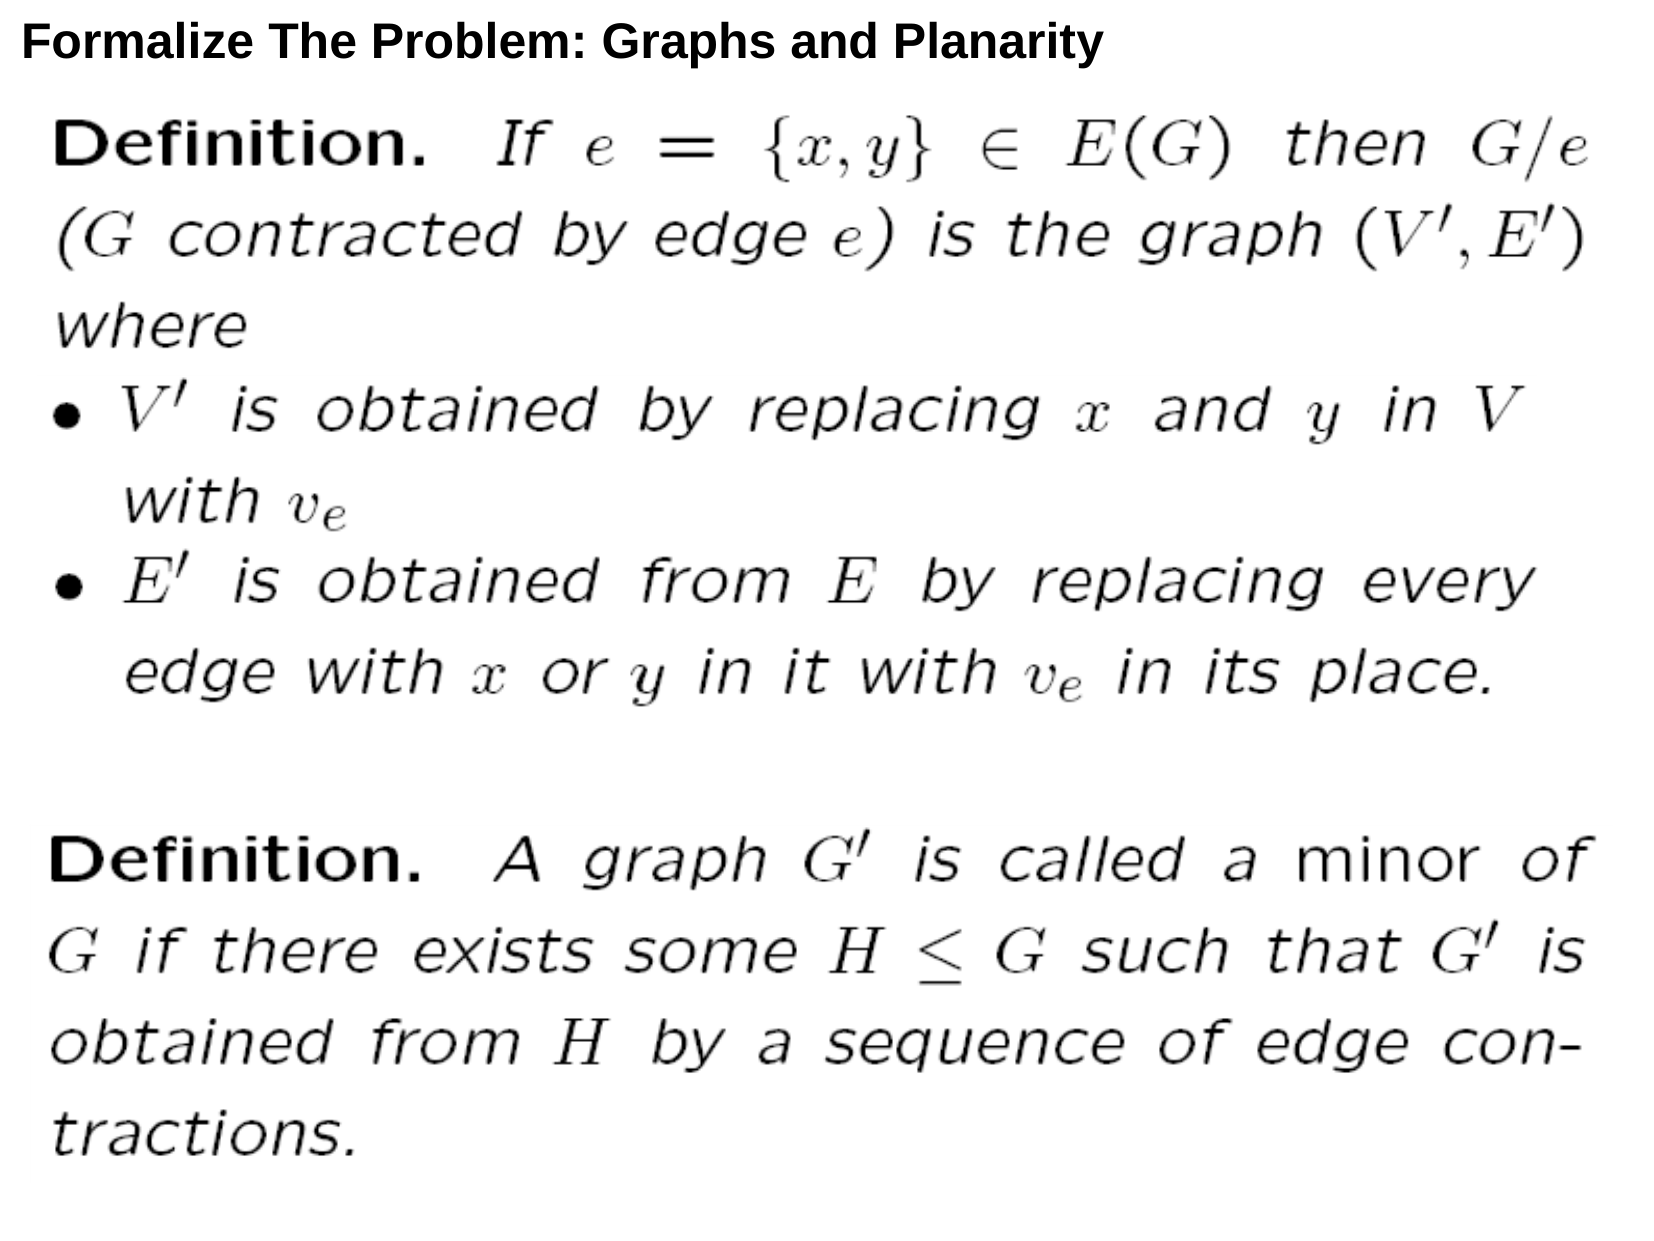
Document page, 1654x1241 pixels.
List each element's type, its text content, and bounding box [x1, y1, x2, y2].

picture [48, 112, 1607, 371]
text_box Formalize The Problem: Graphs and Planarity [6, 6, 1463, 79]
picture [29, 824, 1613, 1184]
picture [31, 374, 1548, 719]
